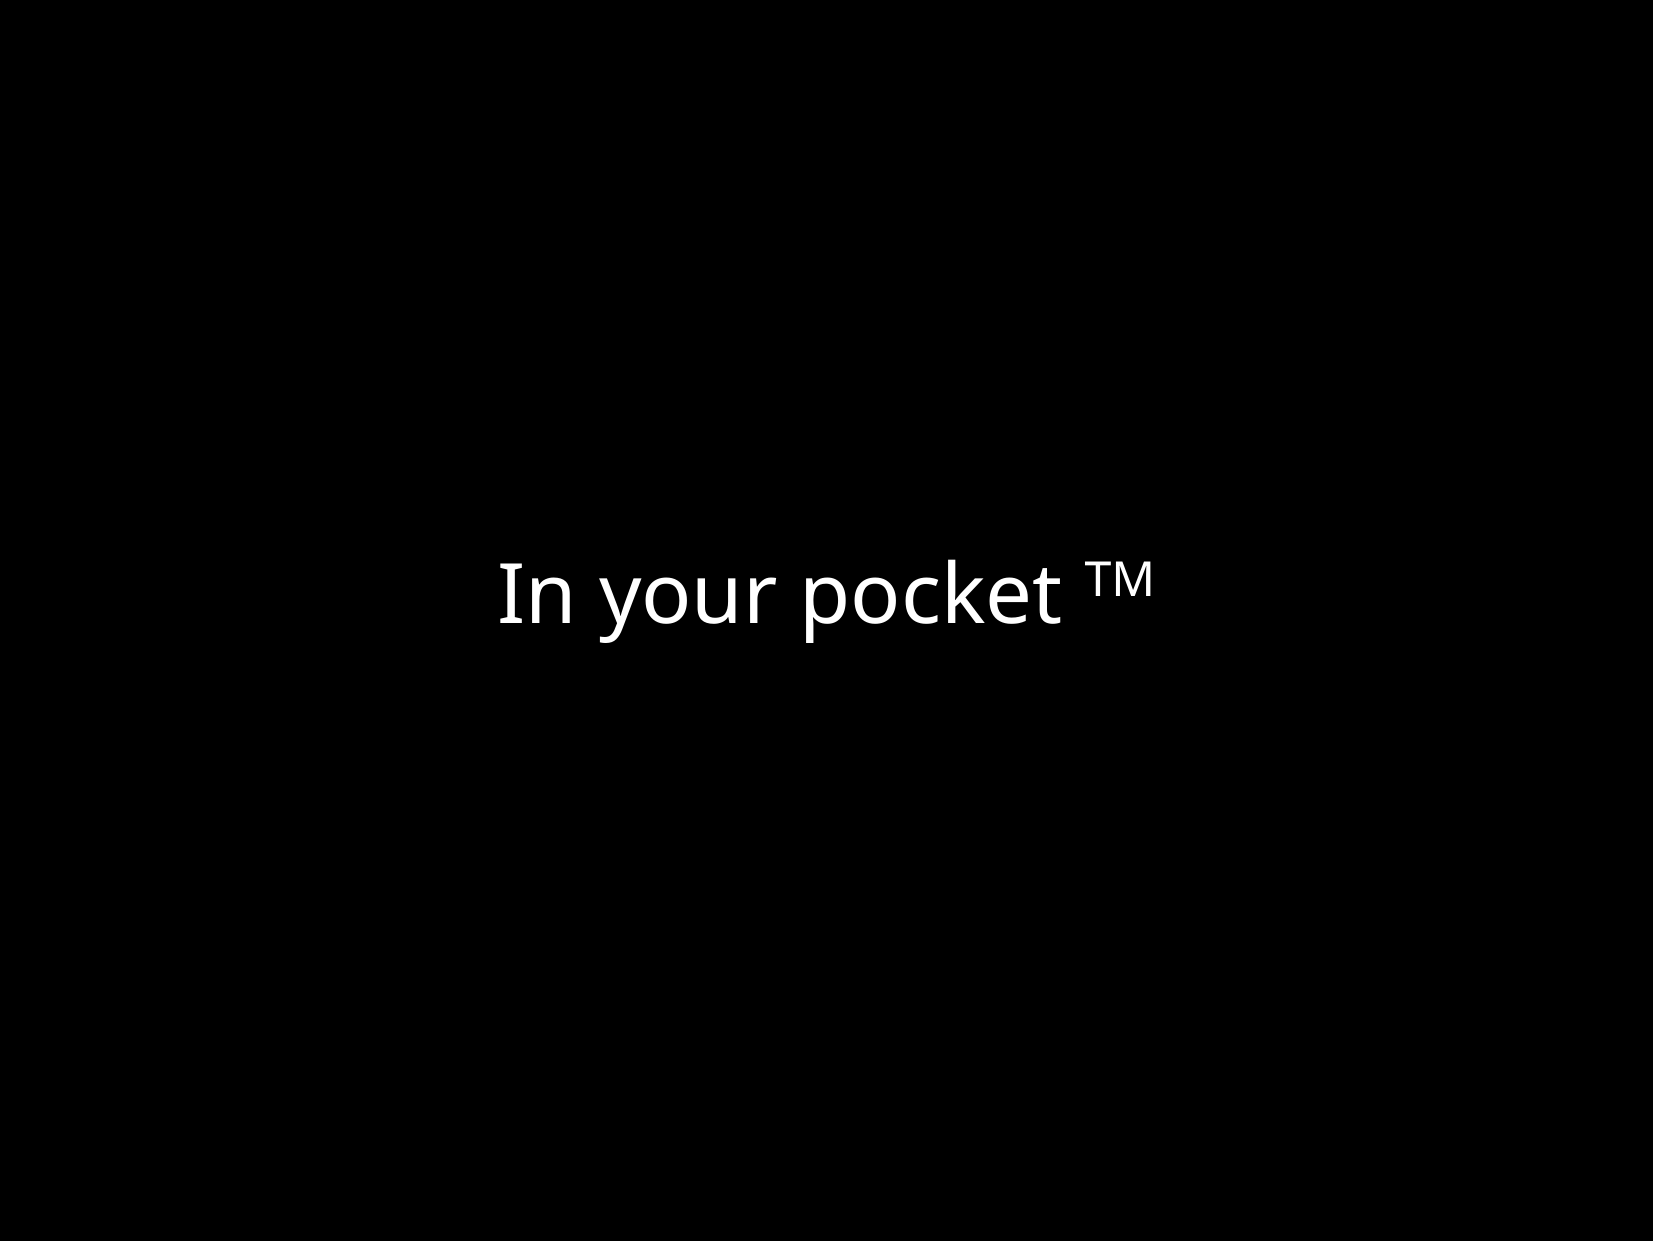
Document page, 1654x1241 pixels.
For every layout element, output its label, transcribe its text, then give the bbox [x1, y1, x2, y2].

subtitle In your pocket TM [82, 231, 1571, 951]
